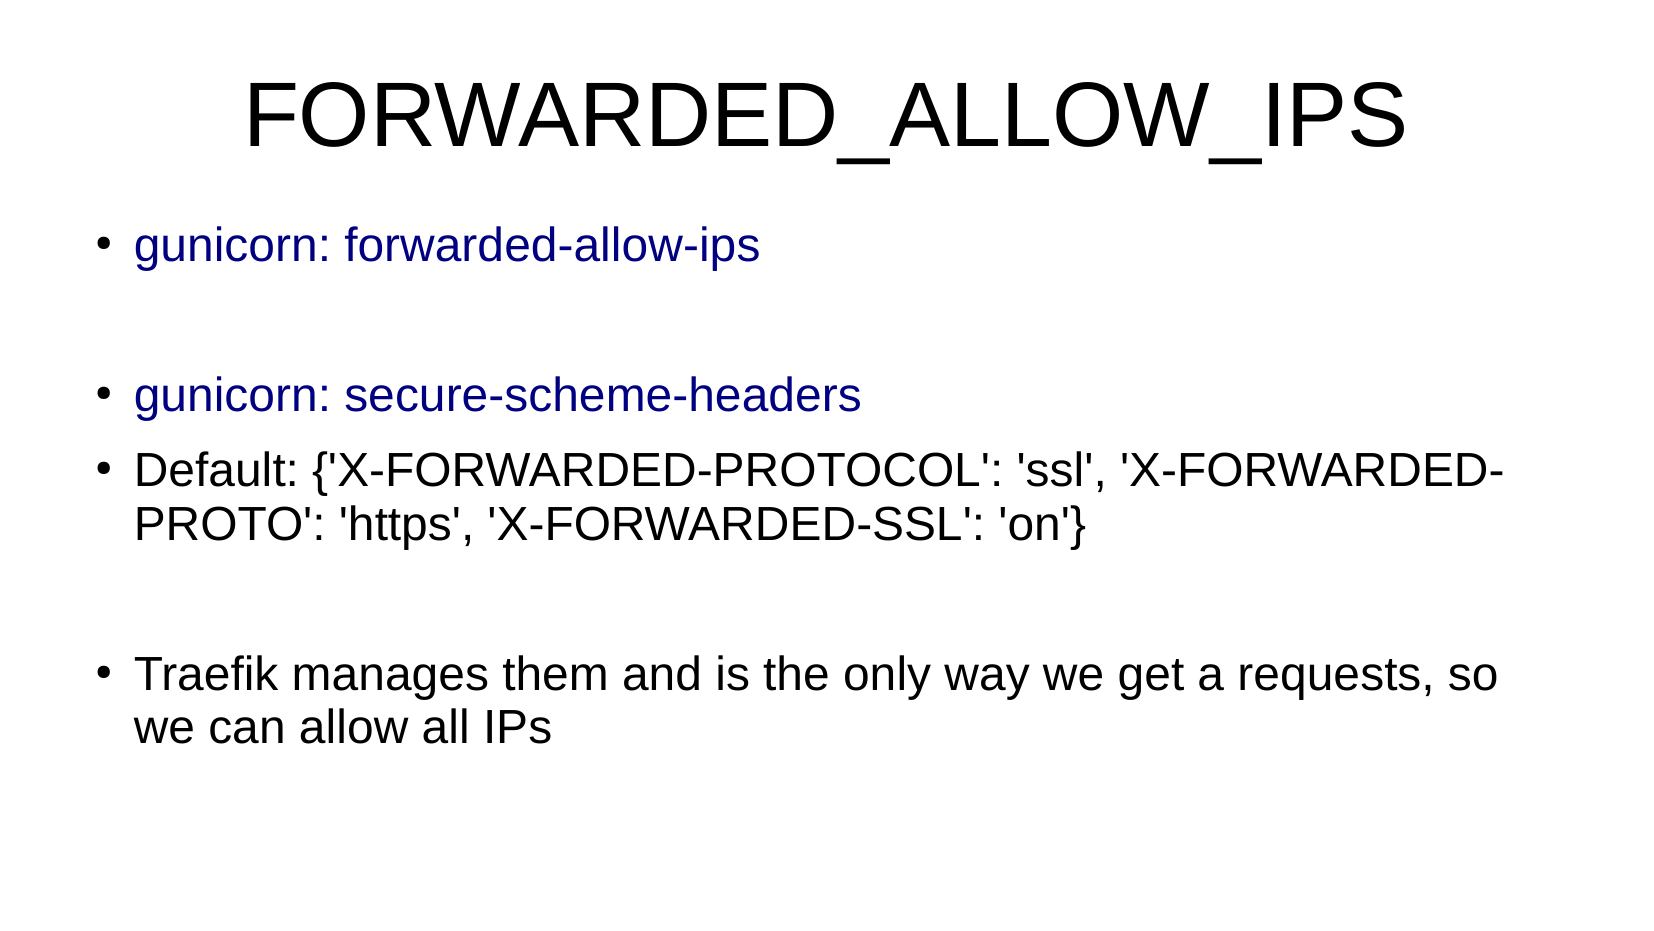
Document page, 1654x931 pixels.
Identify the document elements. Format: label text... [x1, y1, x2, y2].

title FORWARDED_ALLOW_IPS [82, 37, 1571, 193]
list gunicorn: forwarded-allow-ips gunicorn: secure-scheme-headers Default: {'X-FORWARDED-PROTOCOL': 'ssl', 'X-FORWARDED-PROTO': 'https', 'X-FORWARDED-SSL': 'on'} Traefik manages them and is the only way we get a requests, so we can allow all IPs [82, 217, 1571, 758]
